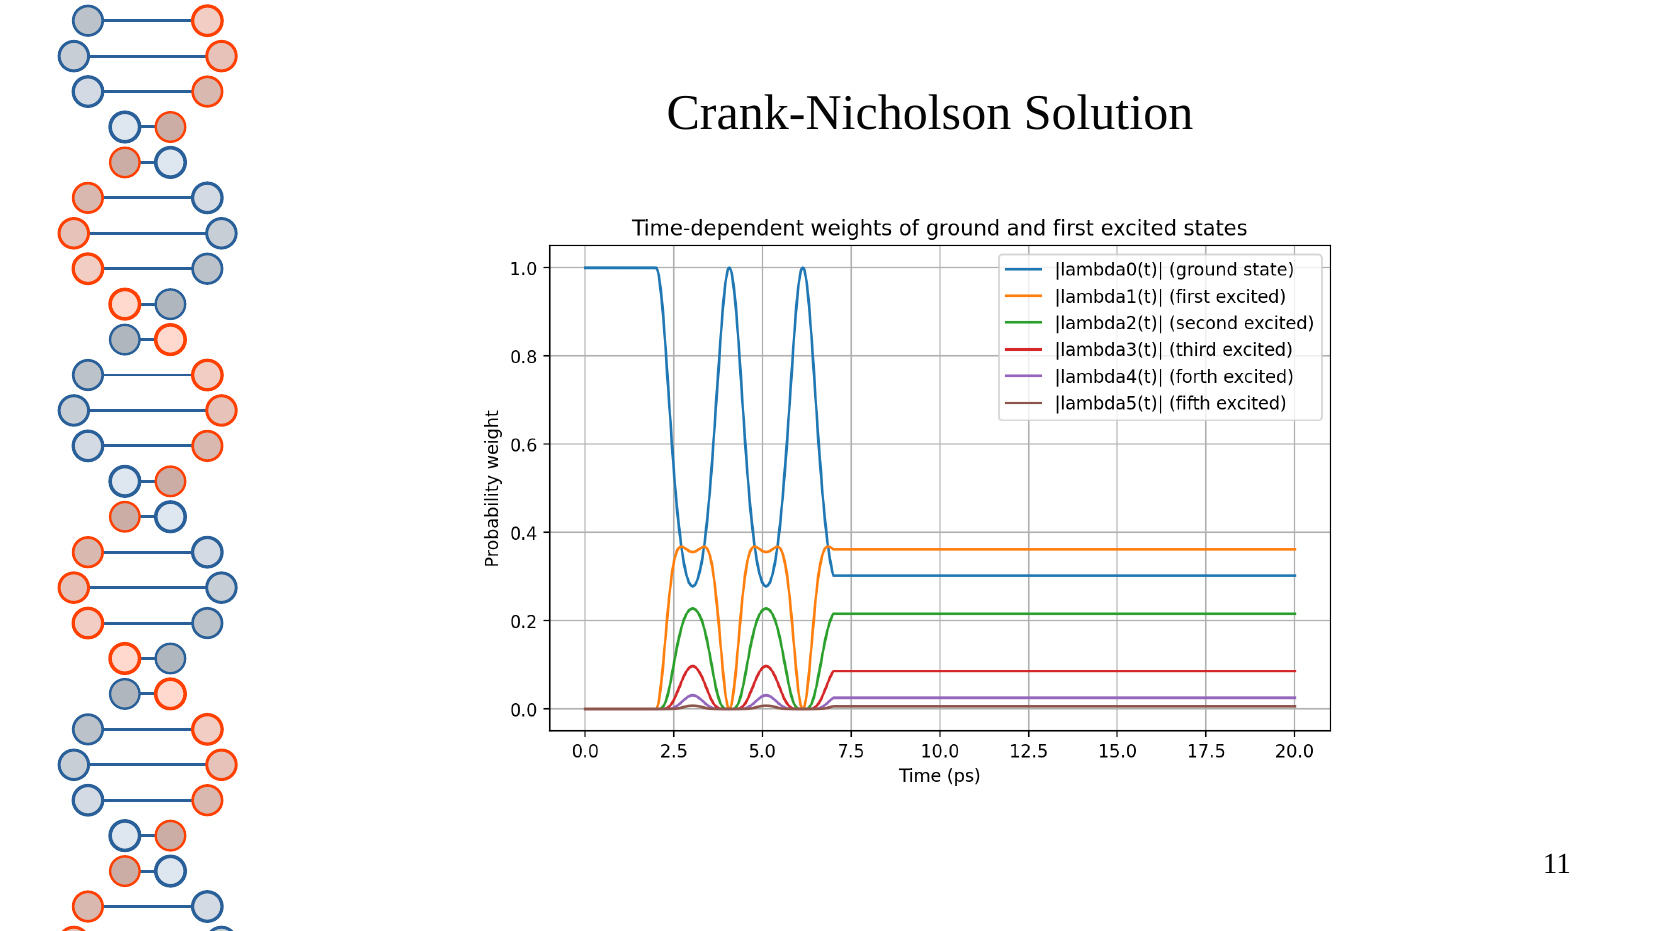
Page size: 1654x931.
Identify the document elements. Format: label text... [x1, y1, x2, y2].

title Crank-Nicholson Solution [265, 35, 1595, 189]
picture [472, 206, 1342, 798]
